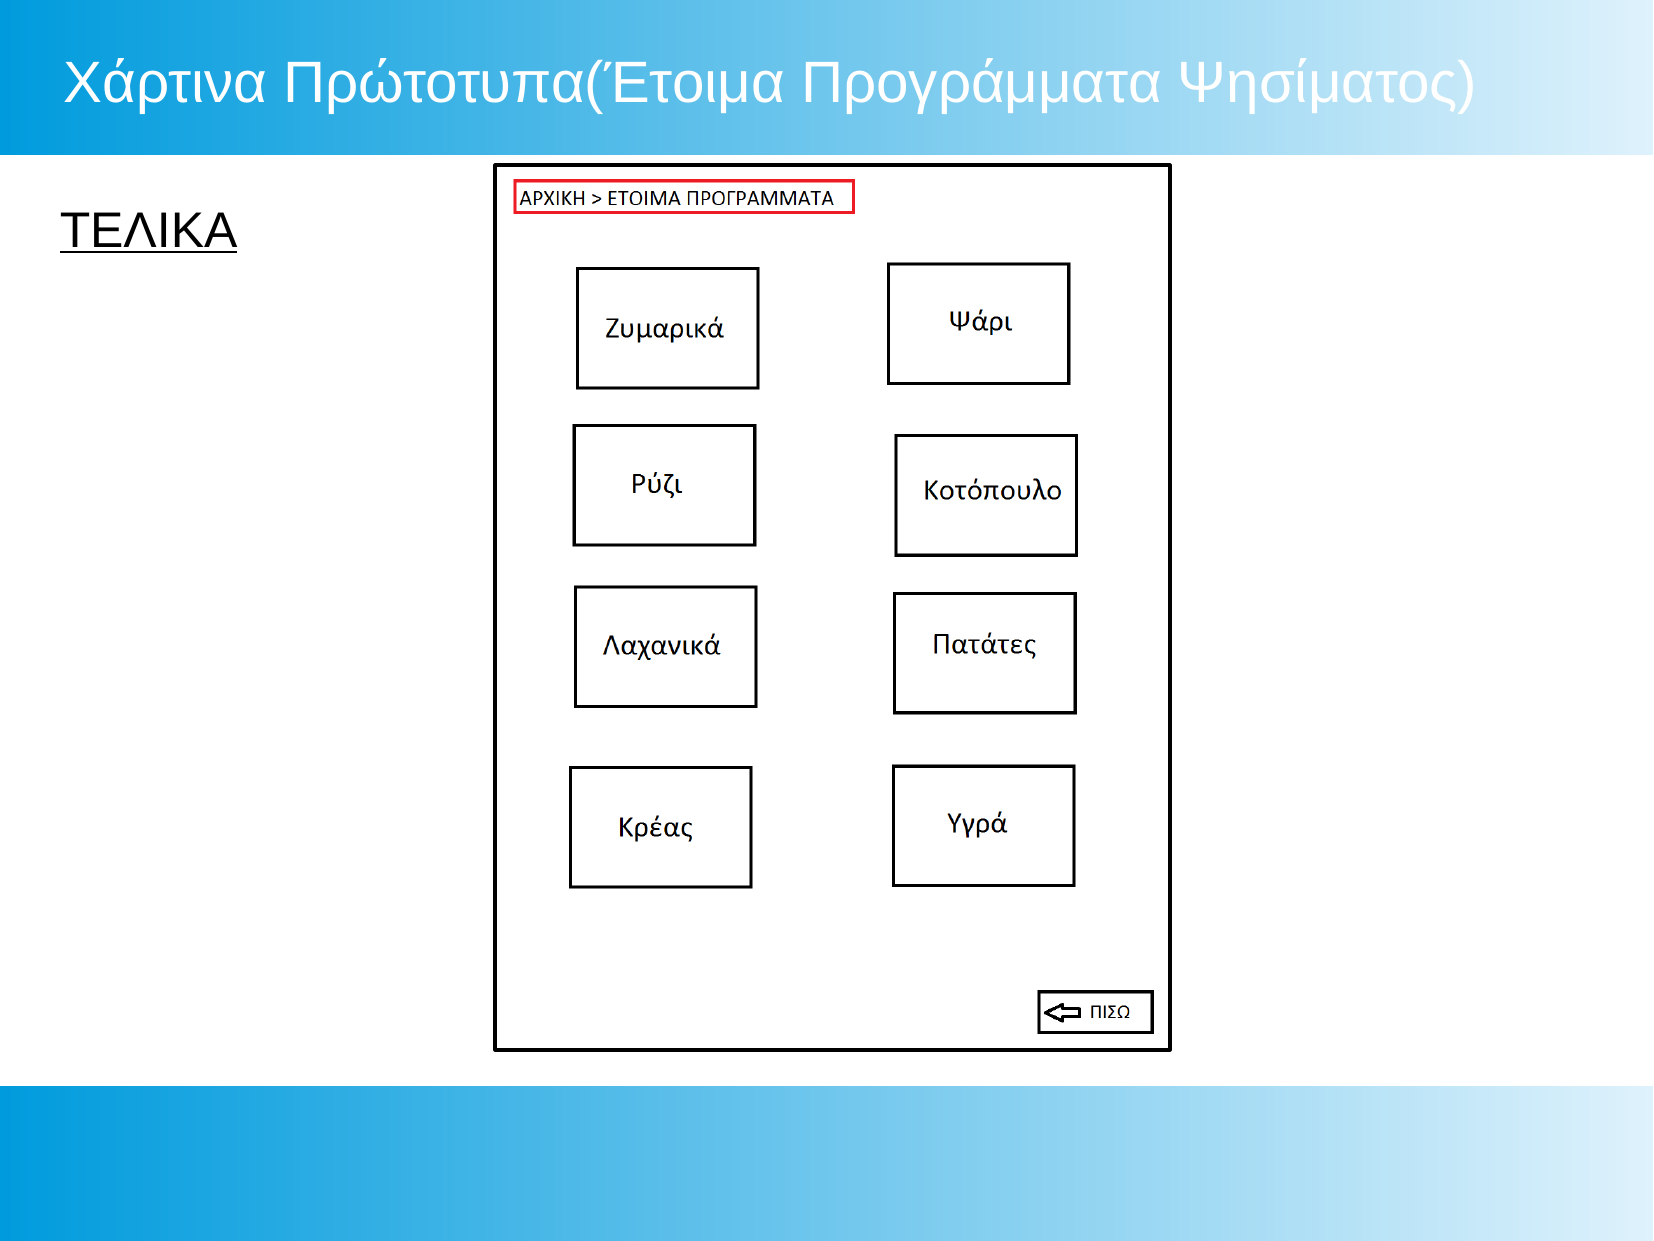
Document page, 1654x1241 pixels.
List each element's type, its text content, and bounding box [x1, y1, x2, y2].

text_box ΤΕΛΙΚΑ [45, 195, 676, 266]
picture [510, 177, 1156, 1036]
title Χάρτινα Πρώτοτυπα(Έτοιμα Προγράμματα Ψησίματος) [26, 30, 1516, 135]
